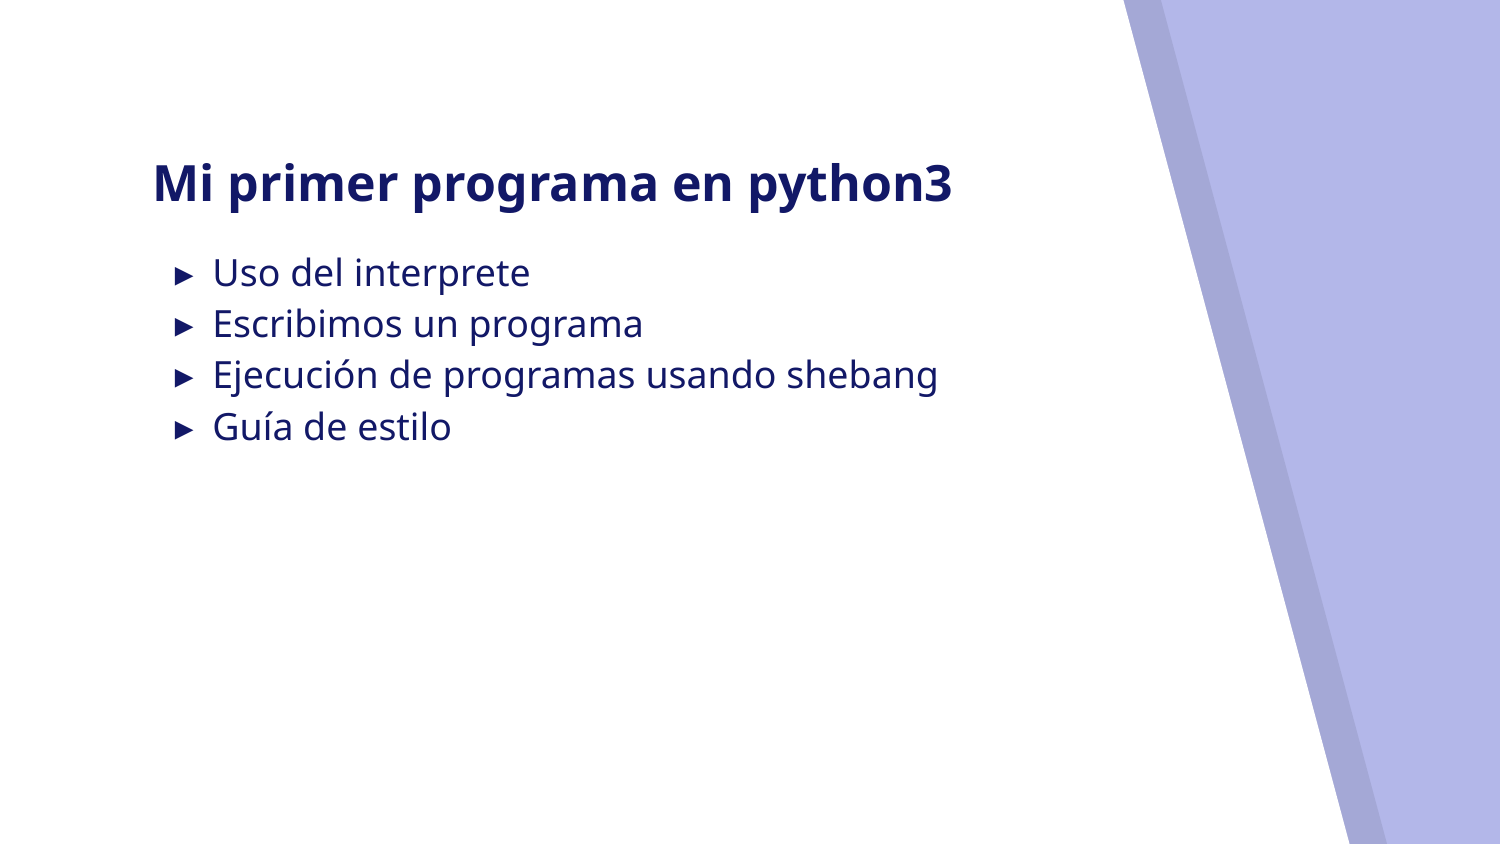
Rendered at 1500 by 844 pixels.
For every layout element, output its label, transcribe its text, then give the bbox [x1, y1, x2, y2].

title Mi primer programa en python3 [137, 146, 1011, 227]
list Uso del interprete Escribimos un programa Ejecución de programas usando shebang Guía de estilo [137, 246, 1011, 587]
